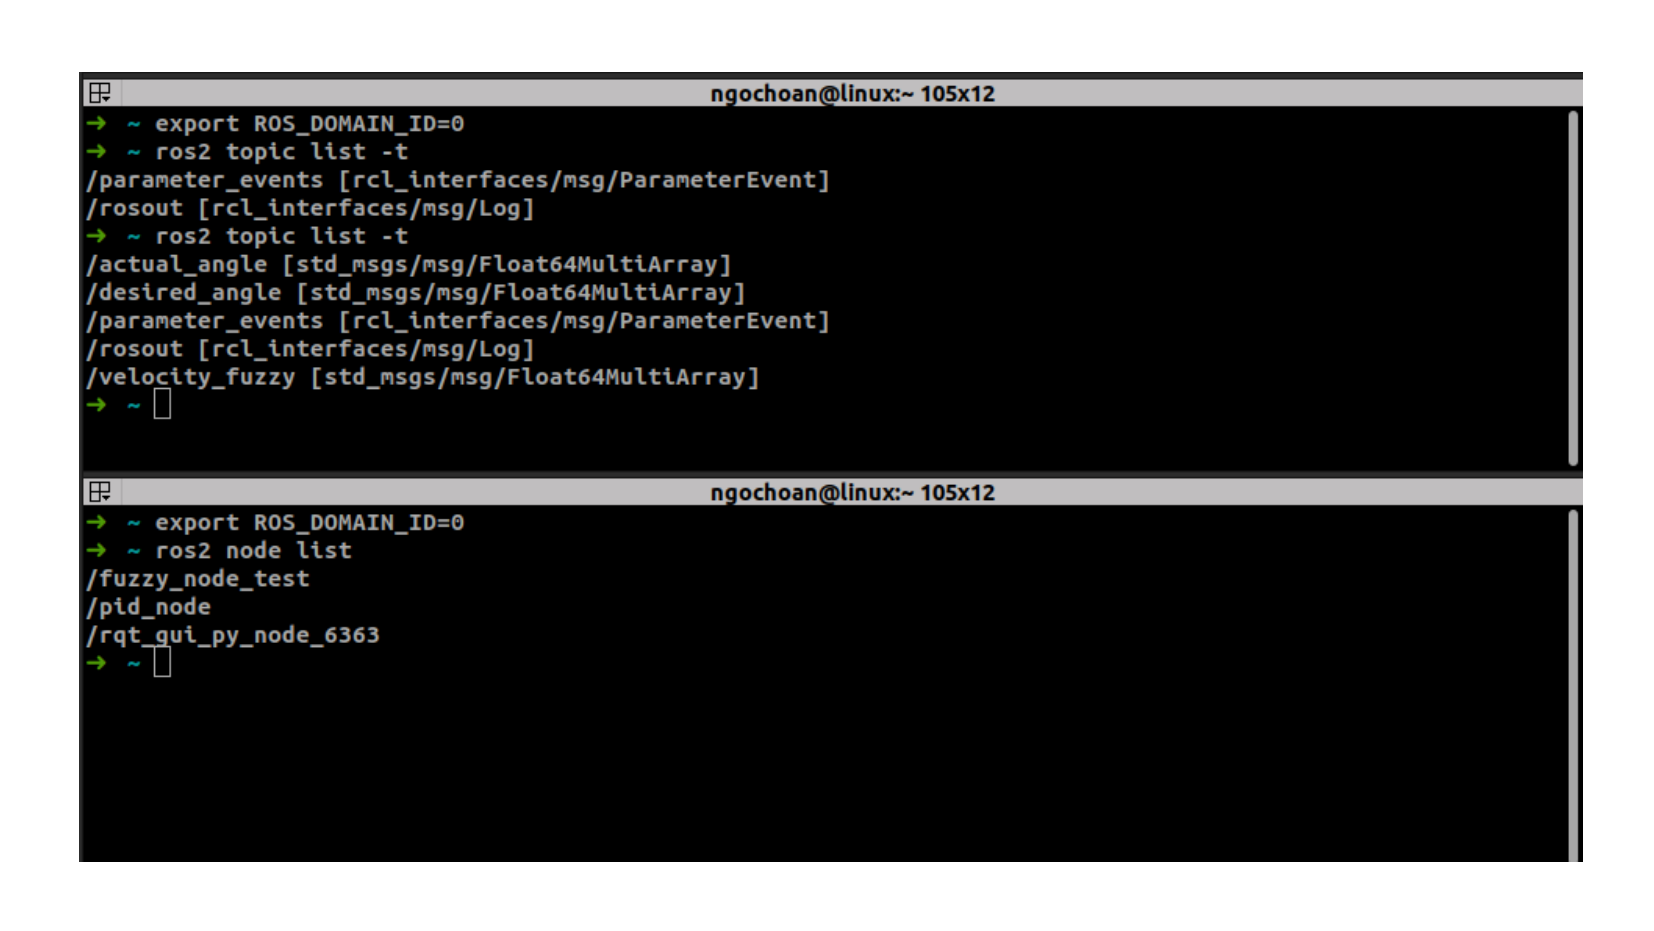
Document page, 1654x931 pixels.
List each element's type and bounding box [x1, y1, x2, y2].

picture [79, 72, 1583, 862]
